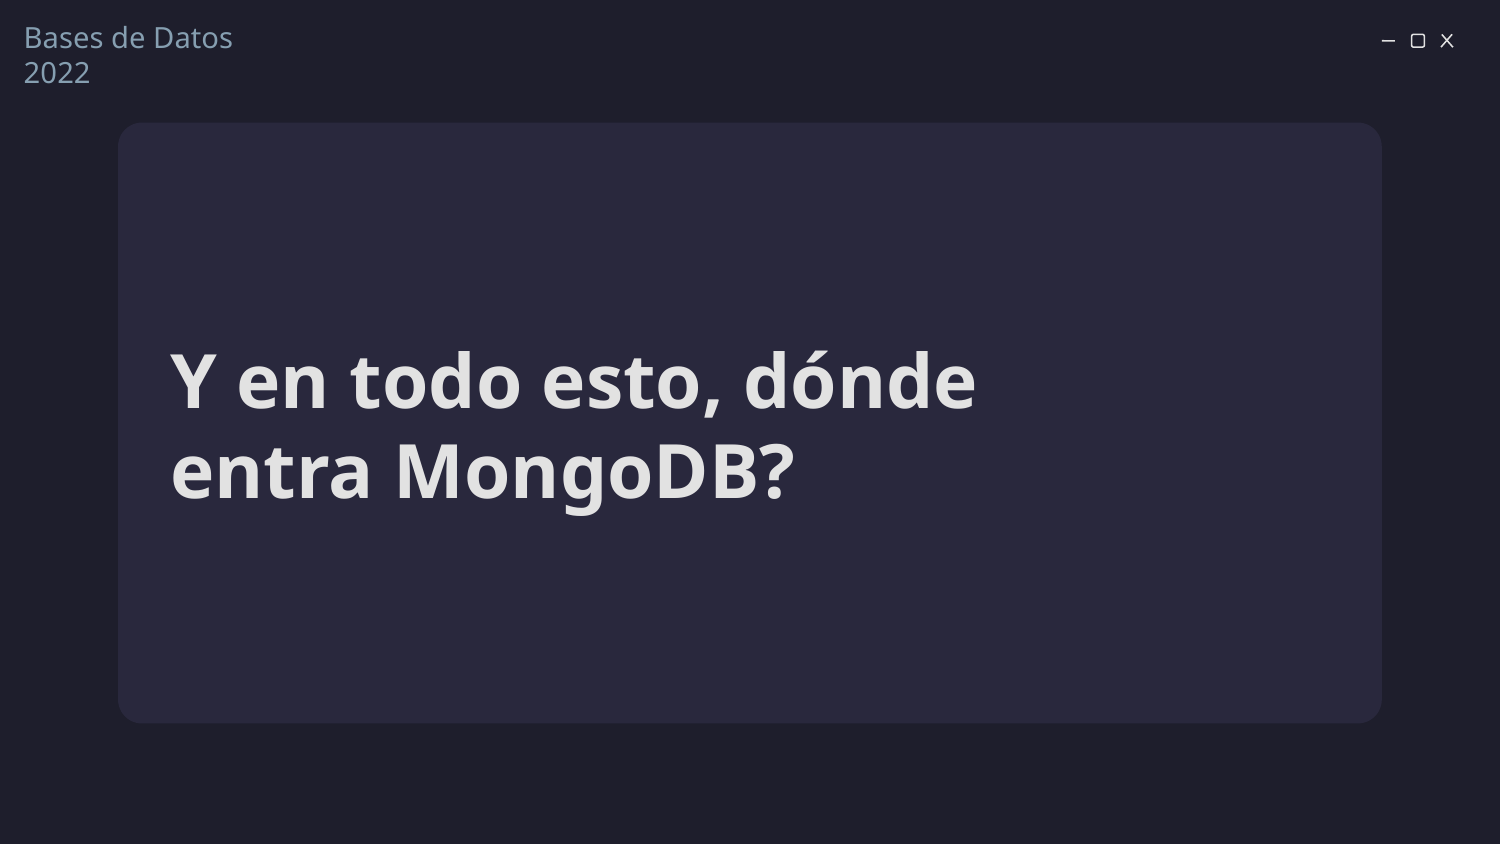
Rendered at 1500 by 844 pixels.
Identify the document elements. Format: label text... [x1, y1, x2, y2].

title Y en todo esto, dónde entra MongoDB? [155, 199, 1121, 647]
